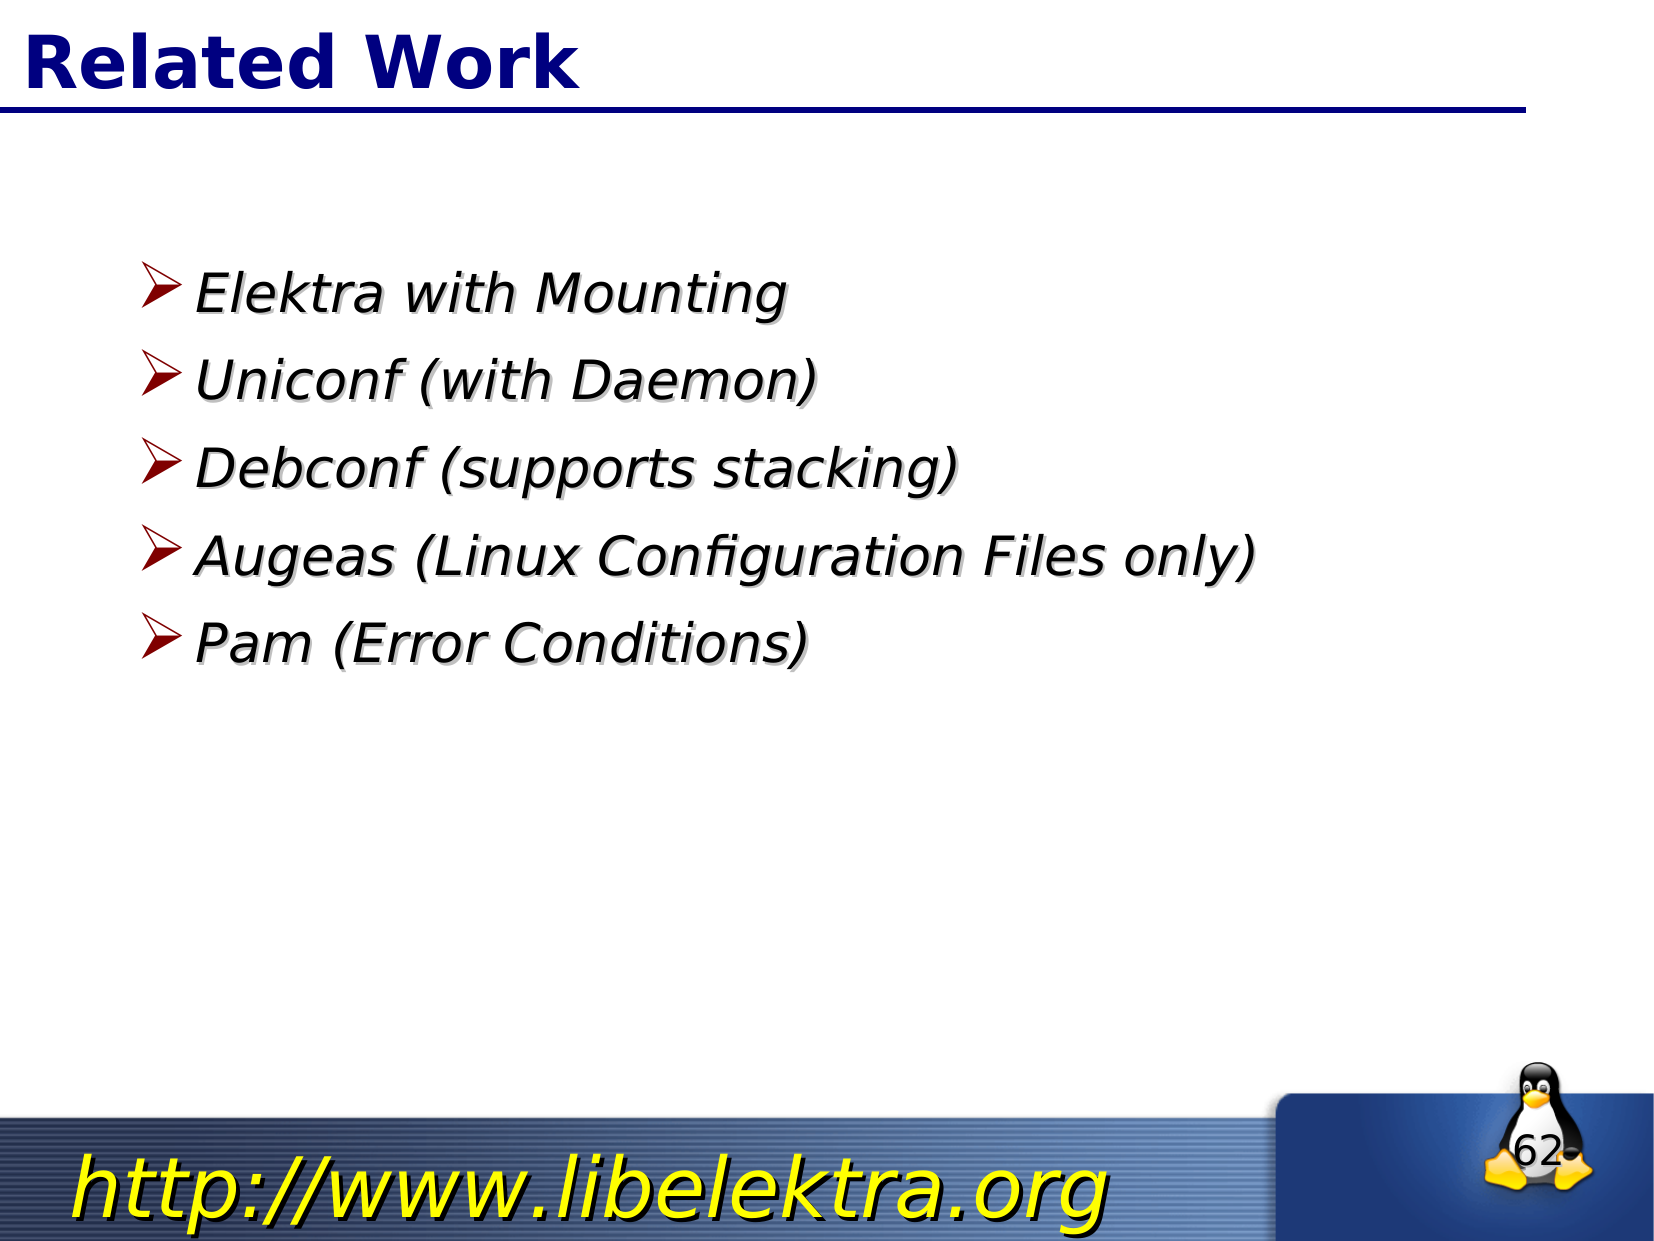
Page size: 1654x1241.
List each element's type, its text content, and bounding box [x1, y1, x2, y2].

text_box Related Work [22, 14, 1611, 111]
picture [0, 1061, 1654, 1241]
list Elektra with Mounting Uniconf (with Daemon) Debconf (supports stacking) Augeas (Linux Configuration Files only) Pam (Error Conditions) [121, 250, 1534, 1116]
text_box <Nummer> [1312, 1122, 1565, 1178]
